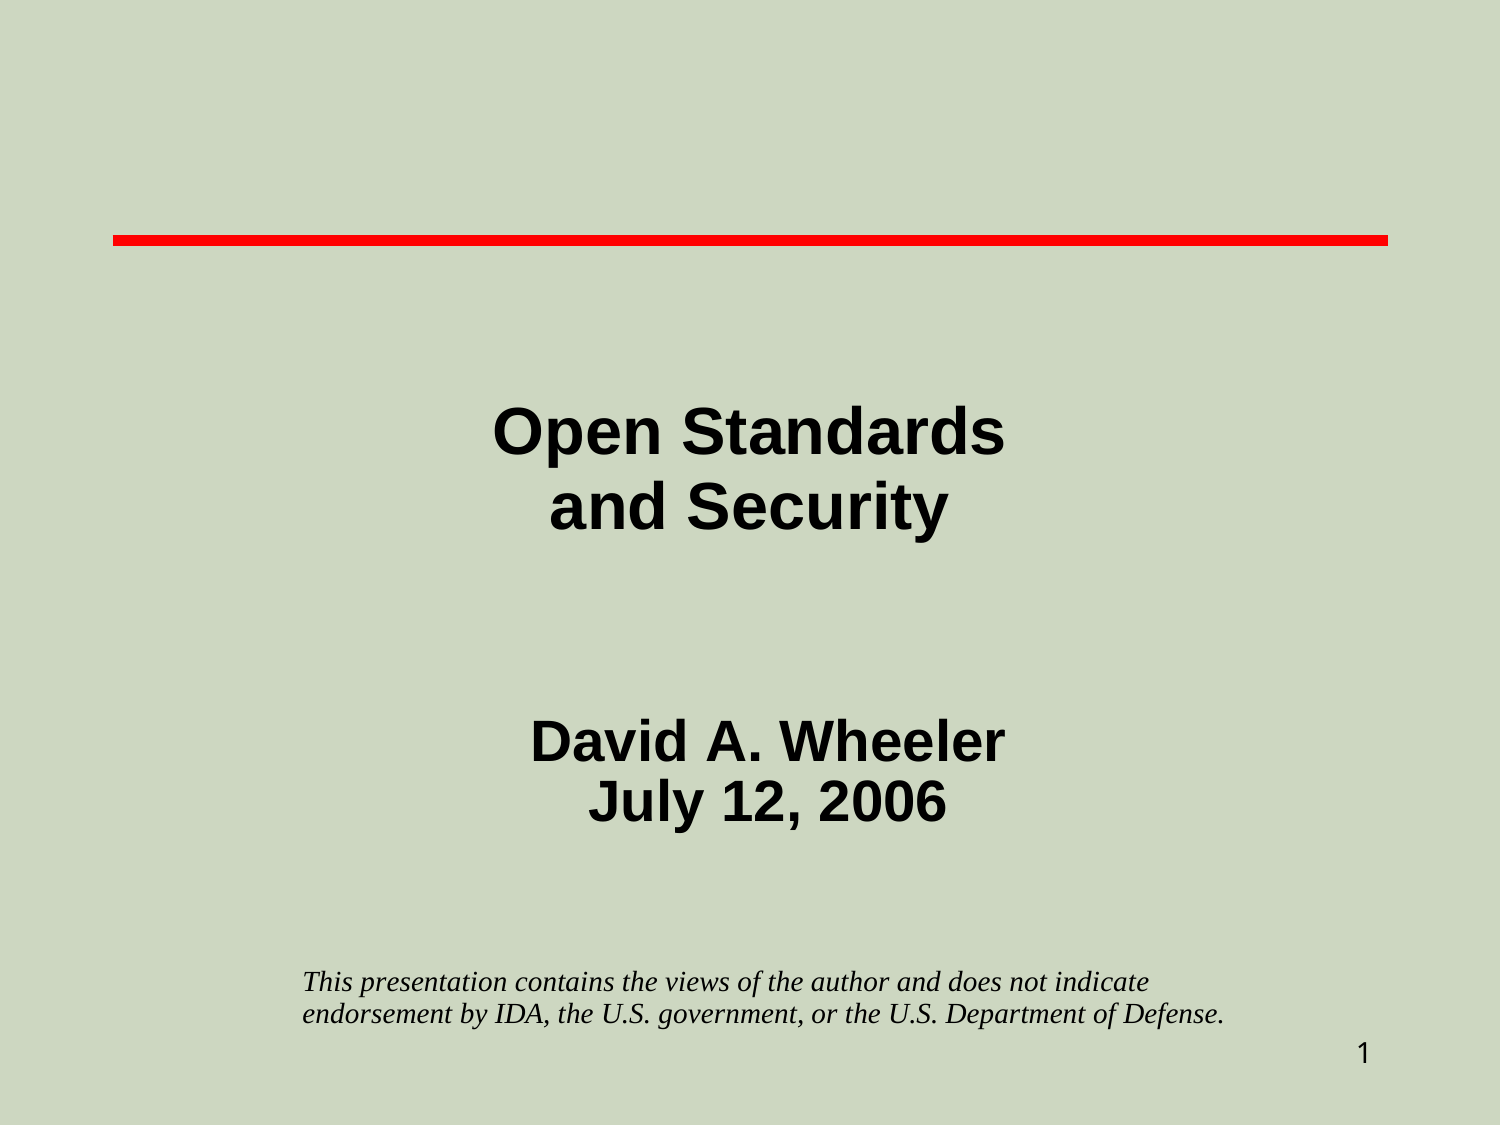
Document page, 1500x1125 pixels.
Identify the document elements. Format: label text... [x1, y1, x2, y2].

title Open Standards and Security [112, 374, 1388, 563]
subtitle David A. Wheeler July 12, 2006 [187, 637, 1276, 926]
text_box This presentation contains the views of the author and does not indicate endorsement by IDA, the U.S. government, or the U.S. Department of Defense. [287, 957, 1276, 1038]
